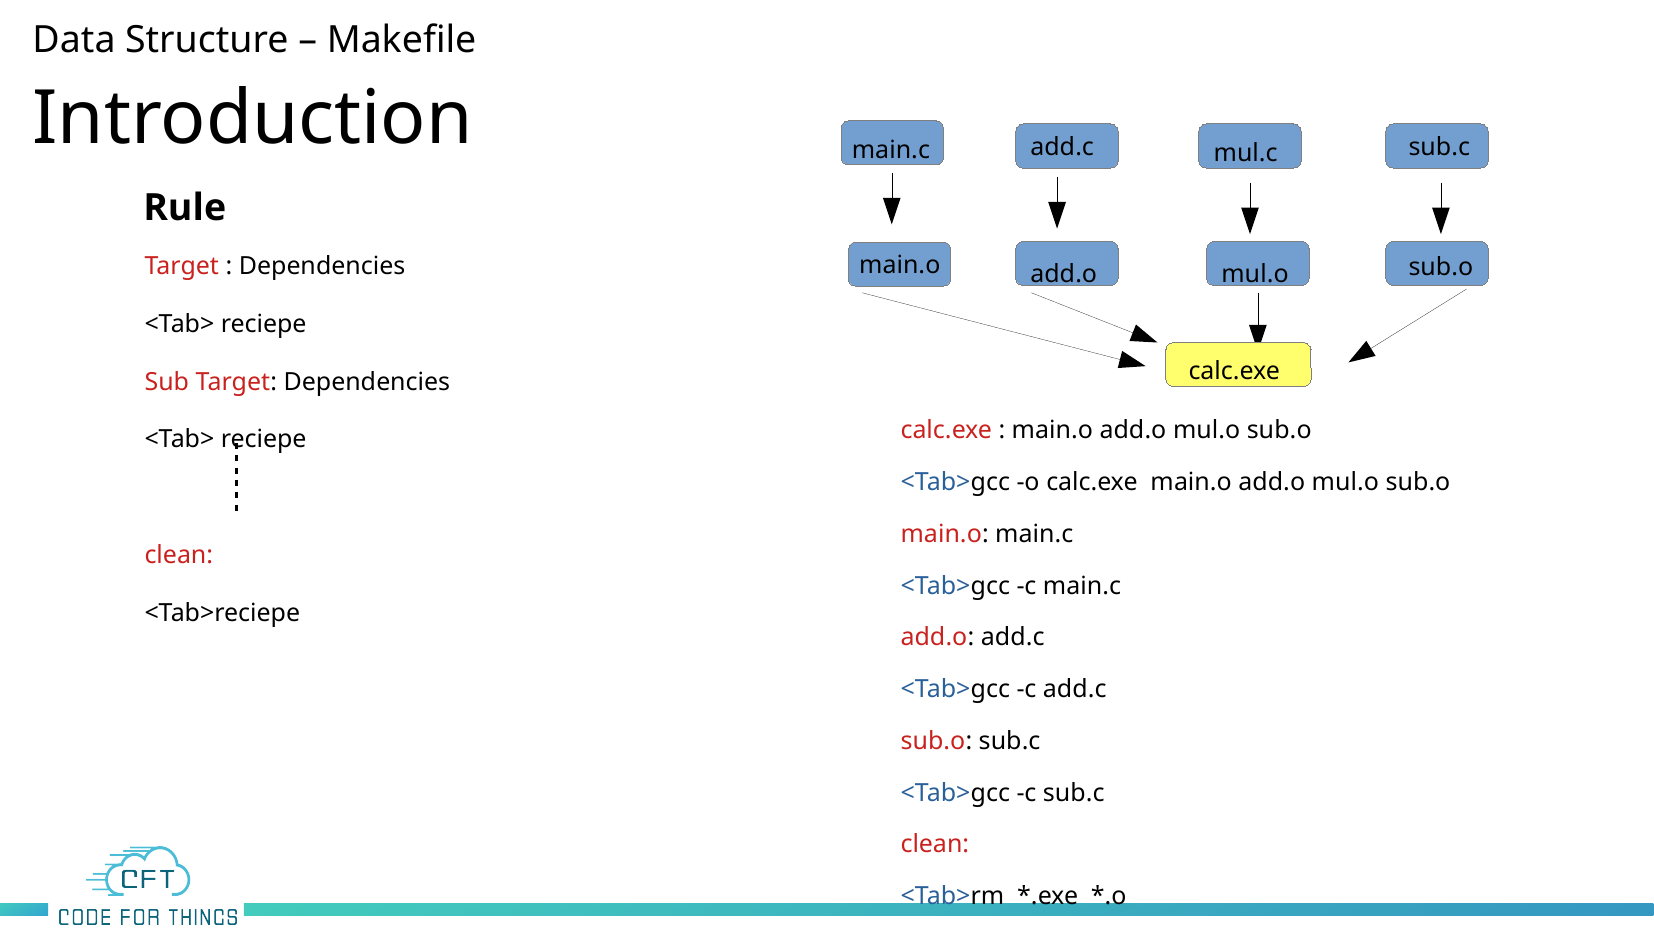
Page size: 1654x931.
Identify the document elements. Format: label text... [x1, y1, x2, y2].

text_box [1165, 342, 1312, 387]
text_box add.c [1015, 121, 1114, 166]
text_box mul.c [1198, 127, 1298, 172]
text_box sub.c [1393, 121, 1490, 166]
text_box [1385, 241, 1393, 286]
text_box Rule [57, 173, 378, 243]
text_box add.o [1015, 248, 1116, 293]
text_box [1385, 123, 1486, 169]
text_box mul.o [1206, 248, 1307, 293]
title Data Structure – Makefile Introduction [32, 12, 1184, 166]
text_box calc.exe [1173, 345, 1306, 390]
text_box main.o [844, 239, 960, 284]
text_box [1018, 124, 1119, 169]
text_box [1200, 123, 1302, 167]
text_box main.c [837, 123, 951, 169]
text_box sub.o [1393, 241, 1512, 286]
text_box [1015, 241, 1119, 283]
text_box Target : Dependencies <Tab> reciepe Sub Target: Dependencies <Tab> reciepe clean: <Tab>reciepe [59, 240, 579, 615]
text_box calc.exe : main.o add.o mul.o sub.o <Tab>gcc -o calc.exe main.o add.o mul.o sub.o main.o: main.c <Tab>gcc -c main.c add.o: add.c <Tab>gcc -c add.c sub.o: sub.c <Tab>gcc -c sub.c clean: <Tab>rm *.exe *.o [814, 404, 1583, 872]
text_box [1206, 241, 1310, 283]
picture [59, 846, 237, 925]
